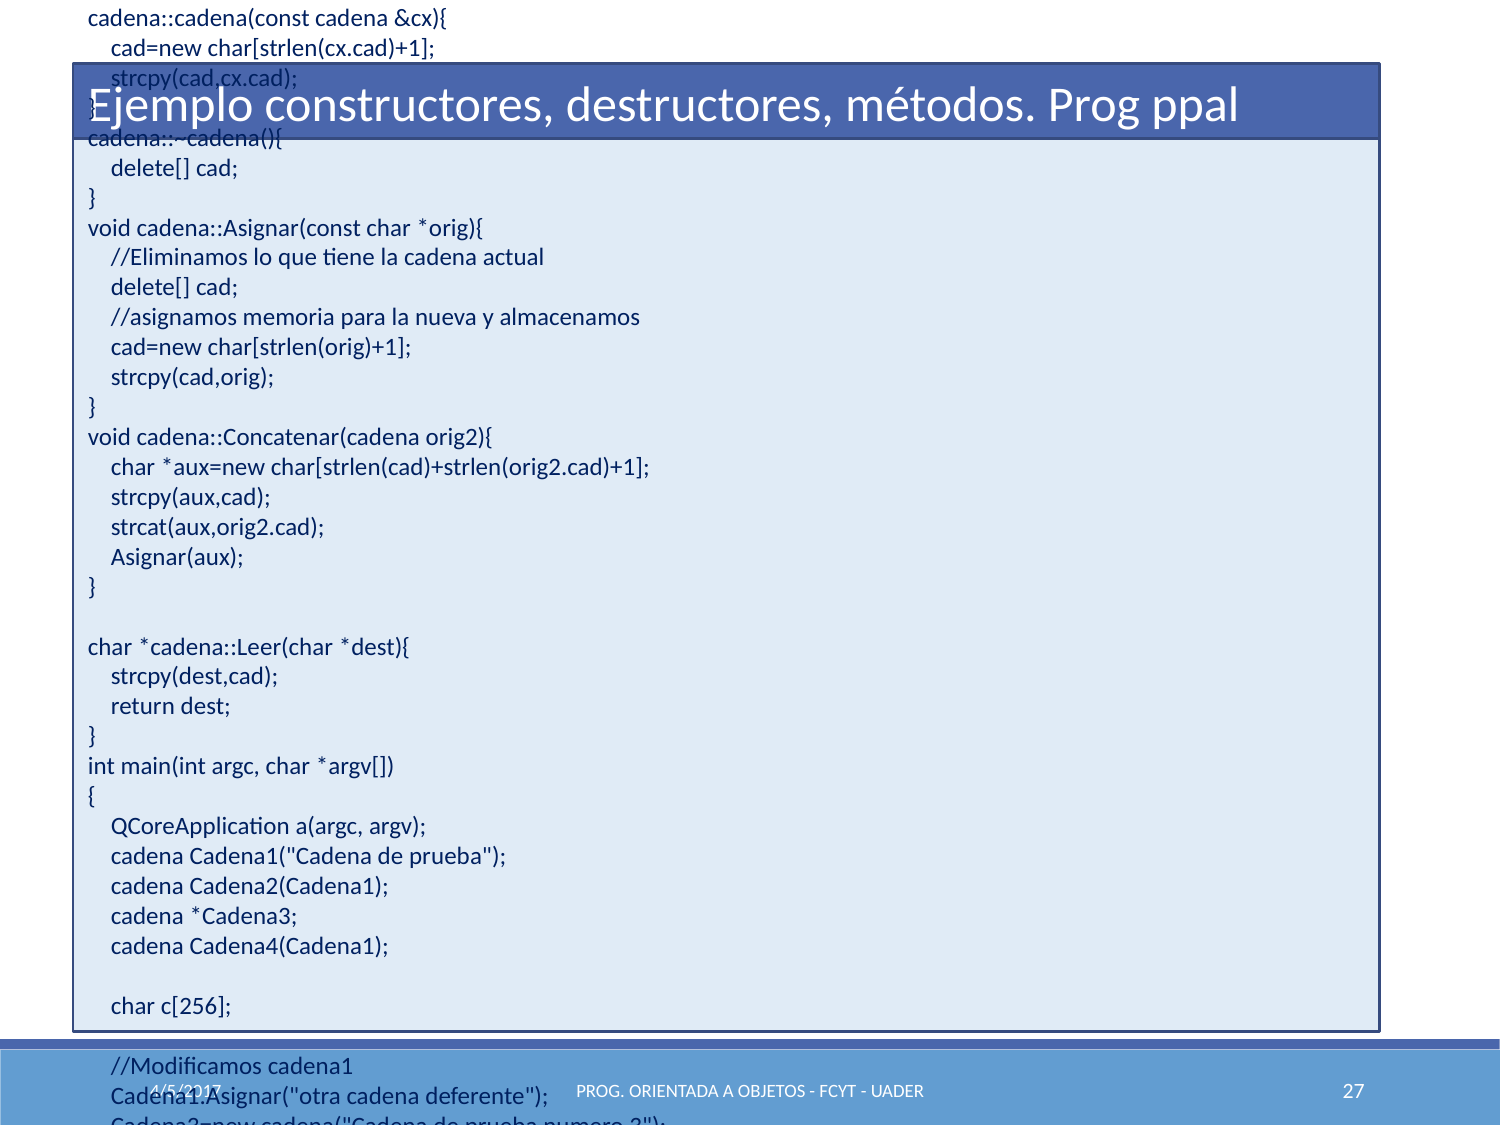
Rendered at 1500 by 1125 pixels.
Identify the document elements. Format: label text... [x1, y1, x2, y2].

slide_number 4/5/2017 [135, 1059, 440, 1120]
text_box cadena::cadena():cad(NULL) {}; cadena::cadena(const char *c){ cad=new char[strlen(c)+1]; strcpy(cad,c); } cadena::cadena(const int n){ cad=new char[n+1]; cad[0]=0; } cadena::cadena(const cadena &cx){ cad=new char[strlen(cx.cad)+1]; strcpy(cad,cx.cad); } cadena::~cadena(){ delete[] cad; } void cadena::Asignar(const char *orig){ //Eliminamos lo que tiene la cadena actual delete[] cad; //asignamos memoria para la nueva y almacenamos cad=new char[strlen(orig)+1]; strcpy(cad,orig); } void cadena::Concatenar(cadena orig2){ char *aux=new char[strlen(cad)+strlen(orig2.cad)+1]; strcpy(aux,cad); strcat(aux,orig2.cad); Asignar(aux); } char *cadena::Leer(char *dest){ strcpy(dest,cad); return dest; } int main(int argc, char *argv[]) { QCoreApplication a(argc, argv); cadena Cadena1("Cadena de prueba"); cadena Cadena2(Cadena1); cadena *Cadena3; cadena Cadena4(Cadena1); char c[256]; //Modificamos cadena1 Cadena1.Asignar("otra cadena deferente"); Cadena3=new cadena("Cadena de prueba numero 3"); Cadena4.Concatenar(Cadena2); Cadena4.Concatenar(*Cadena3); //Mostrar resultados cout << "Cadena 1:" << Cadena1.Leer(c) << endl; cout << "Cadena 2:" << Cadena2.Leer(c) << endl; cout << "Cadena 3:" << Cadena3->Leer(c) << endl; cout << "Cadena 4:" << Cadena4.Leer(c) << endl; return a.exec(); } [73, 138, 1380, 1032]
text_box Ejemplo constructores, destructores, métodos. Prog ppal [73, 63, 1380, 138]
footer Prog. Orientada a Objetos - FCyT - UADER [453, 1059, 1047, 1120]
slide_number <número> [1218, 1059, 1380, 1120]
